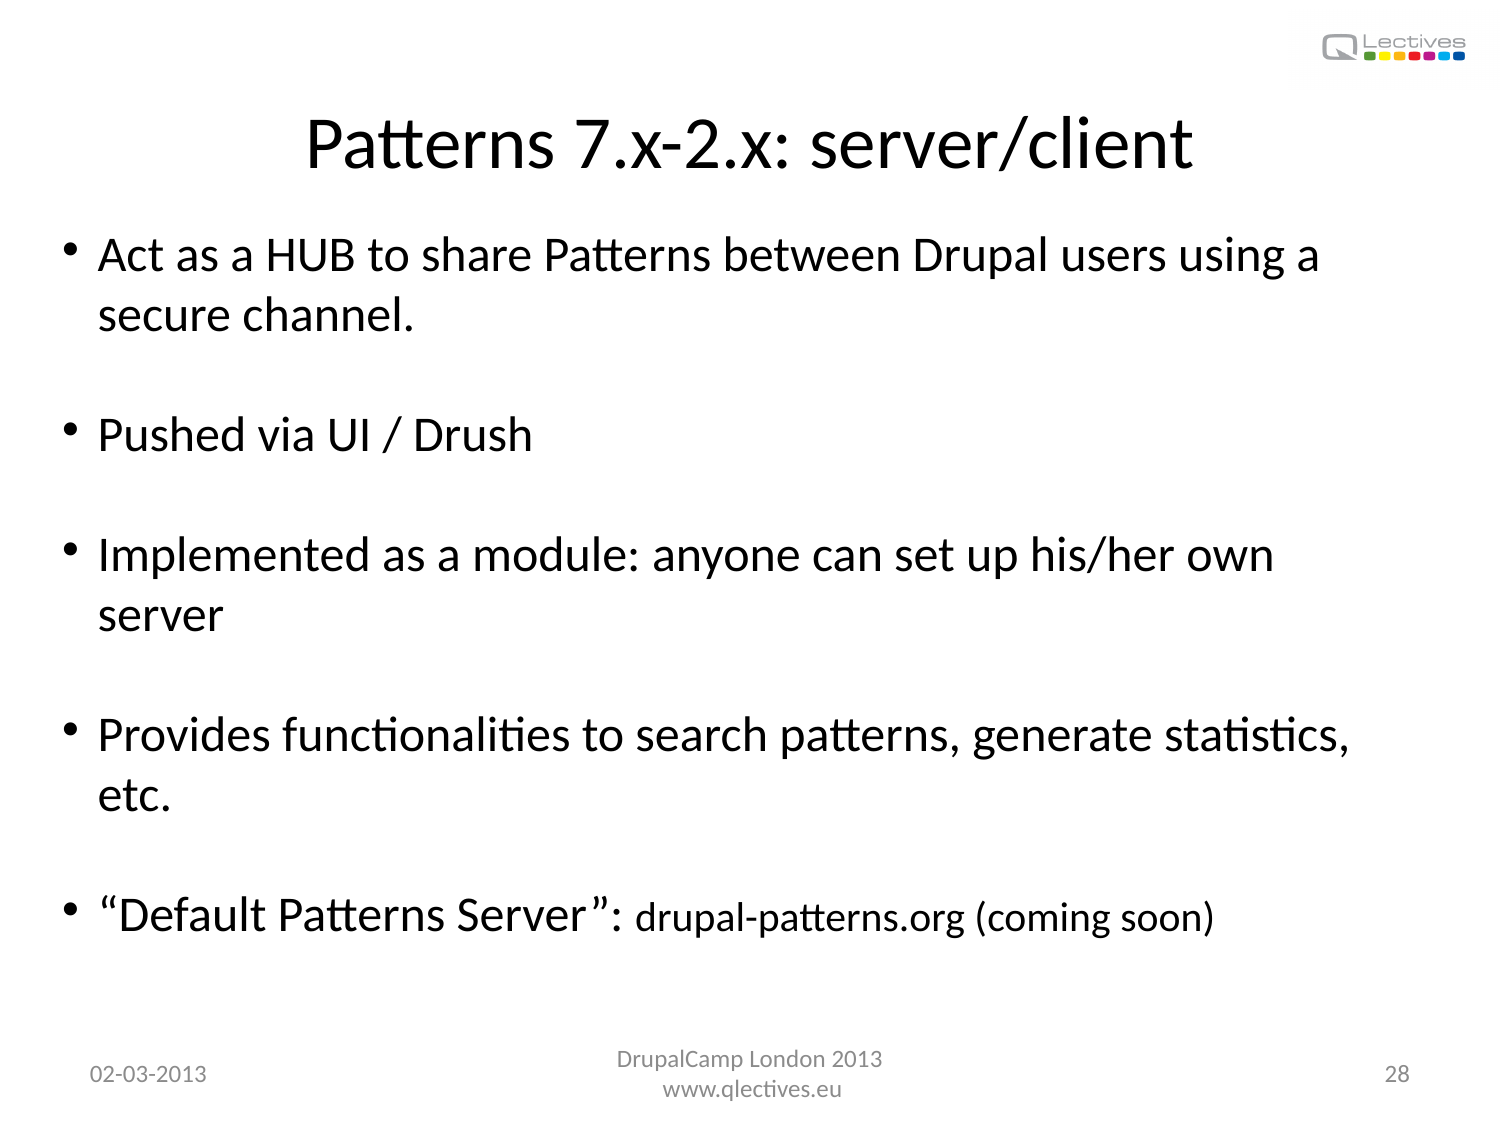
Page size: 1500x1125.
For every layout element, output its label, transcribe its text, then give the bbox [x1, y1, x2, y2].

text_box 02-03-2013 [74, 1042, 425, 1103]
text_box <number> [1074, 1042, 1425, 1103]
text_box DrupalCamp London 2013 www.qlectives.eu [512, 1042, 988, 1103]
text_box Act as a HUB to share Patterns between Drupal users using a secure channel. Pushed via UI / Drush Implemented as a module: anyone can set up his/her own server Provides functionalities to search patterns, generate statistics, etc. “Default Patterns Server”: drupal-patterns.org (coming soon) [47, 214, 1410, 957]
picture [1288, 9, 1500, 90]
text_box Patterns 7.x-2.x: server/client [75, 45, 1425, 233]
